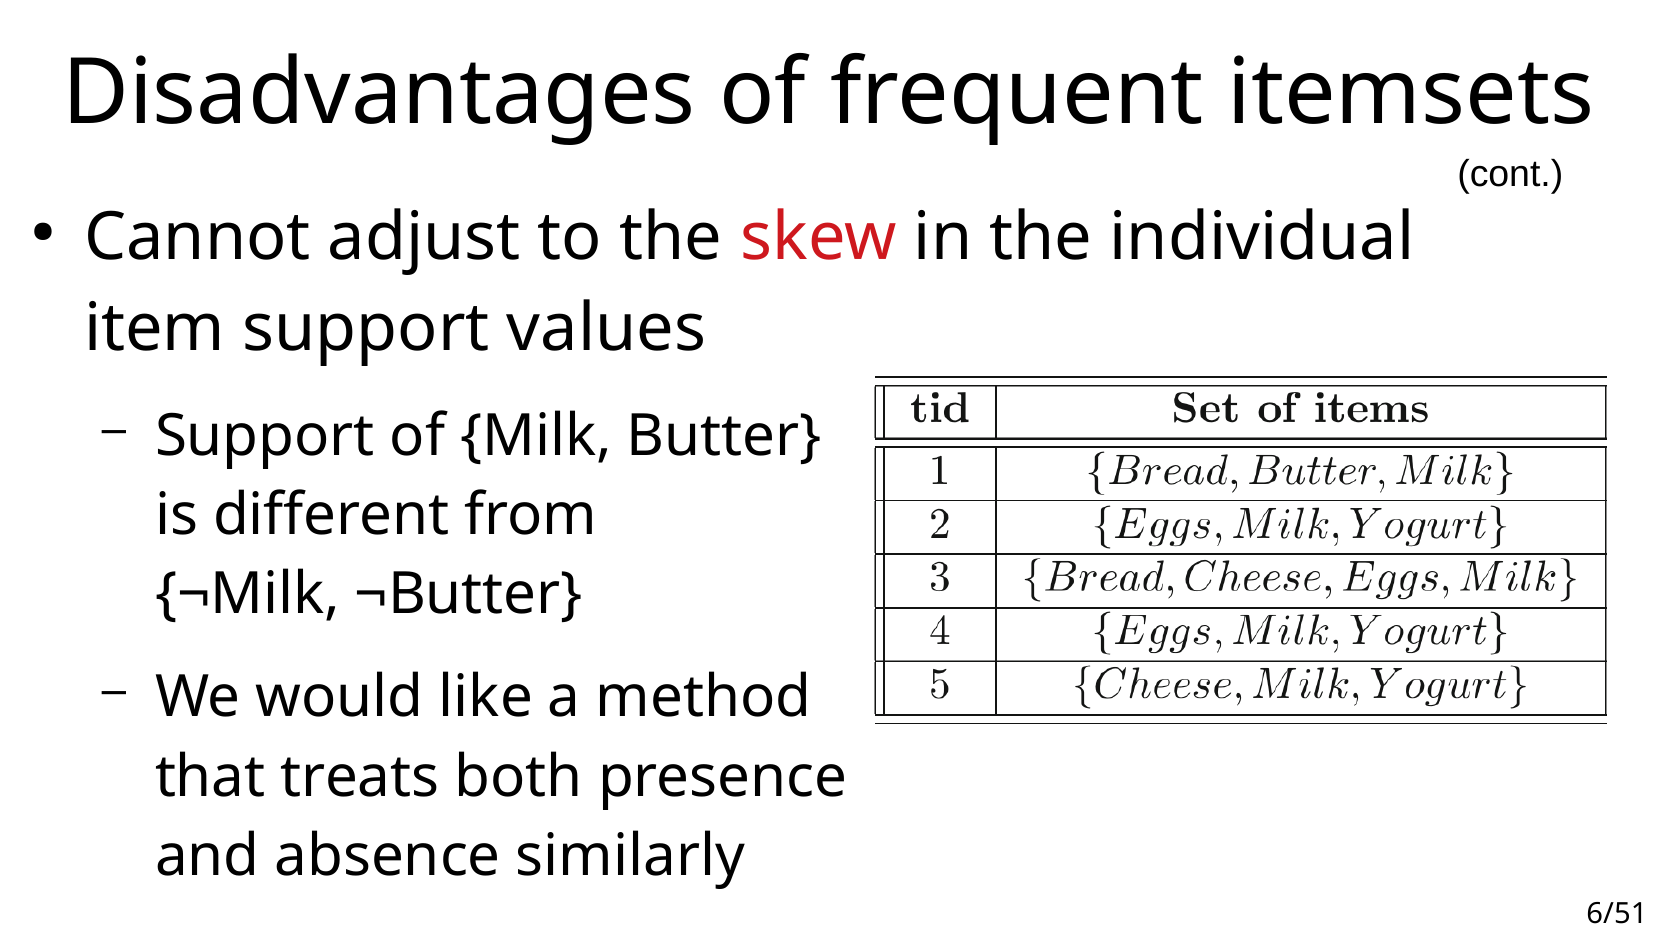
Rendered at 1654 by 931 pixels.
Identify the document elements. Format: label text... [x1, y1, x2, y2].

picture [856, 367, 1607, 743]
list Cannot adjust to the skew in the individual item support values Support of {Milk, Butter} is different from {¬Milk, ¬Butter} We would like a method that treats both presence and absence similarly [13, 188, 1546, 906]
title Disadvantages of frequent itemsets [2, 1, 1654, 174]
text_box (cont.) [1442, 144, 1579, 211]
